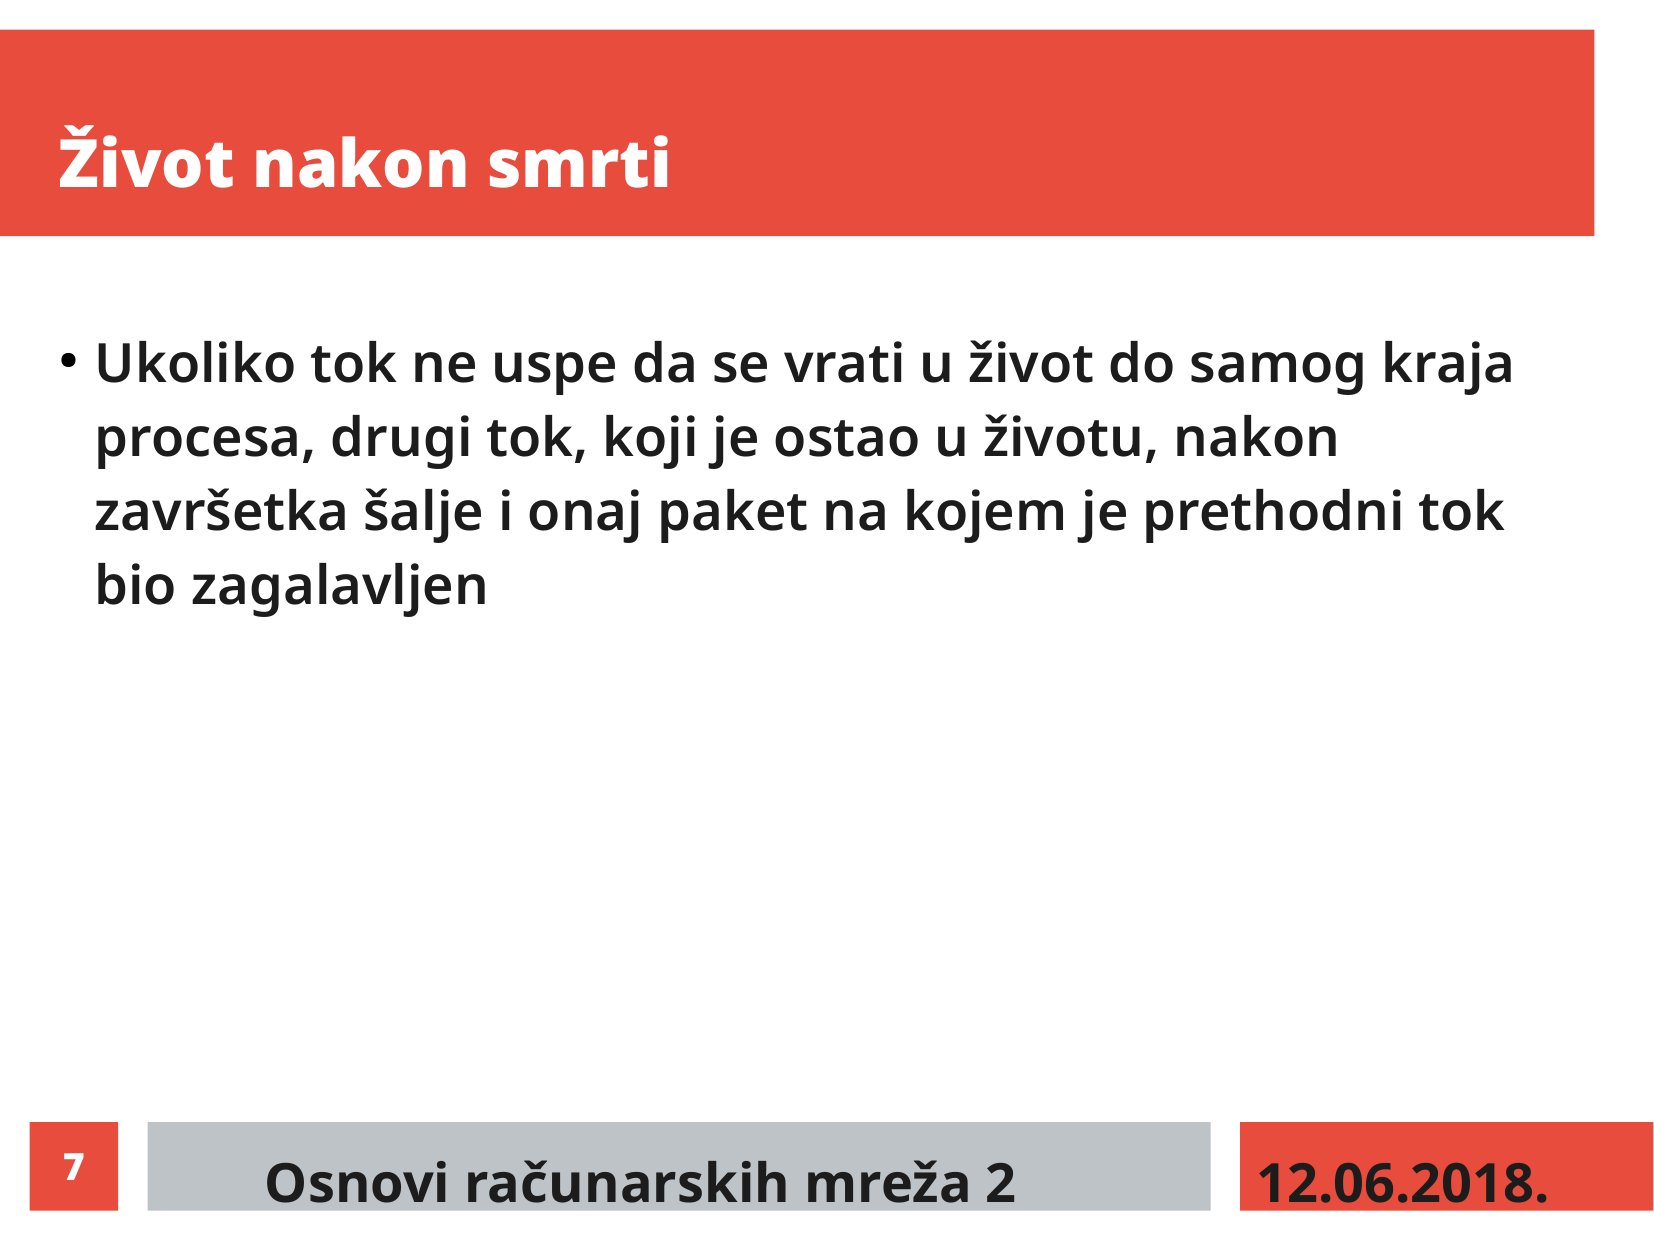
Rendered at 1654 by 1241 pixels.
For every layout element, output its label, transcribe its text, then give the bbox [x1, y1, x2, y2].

text_box Osnovi računarskih mreža 2 [265, 1144, 1132, 1205]
title Život nakon smrti [59, 59, 1595, 207]
text_box 12.06.2018. [1256, 1144, 1634, 1220]
list Ukoliko tok ne uspe da se vrati u život do samog kraja procesa, drugi tok, koji je ostao u životu, nakon završetka šalje i onaj paket na kojem je prethodni tok bio zagalavljen [59, 324, 1565, 1093]
